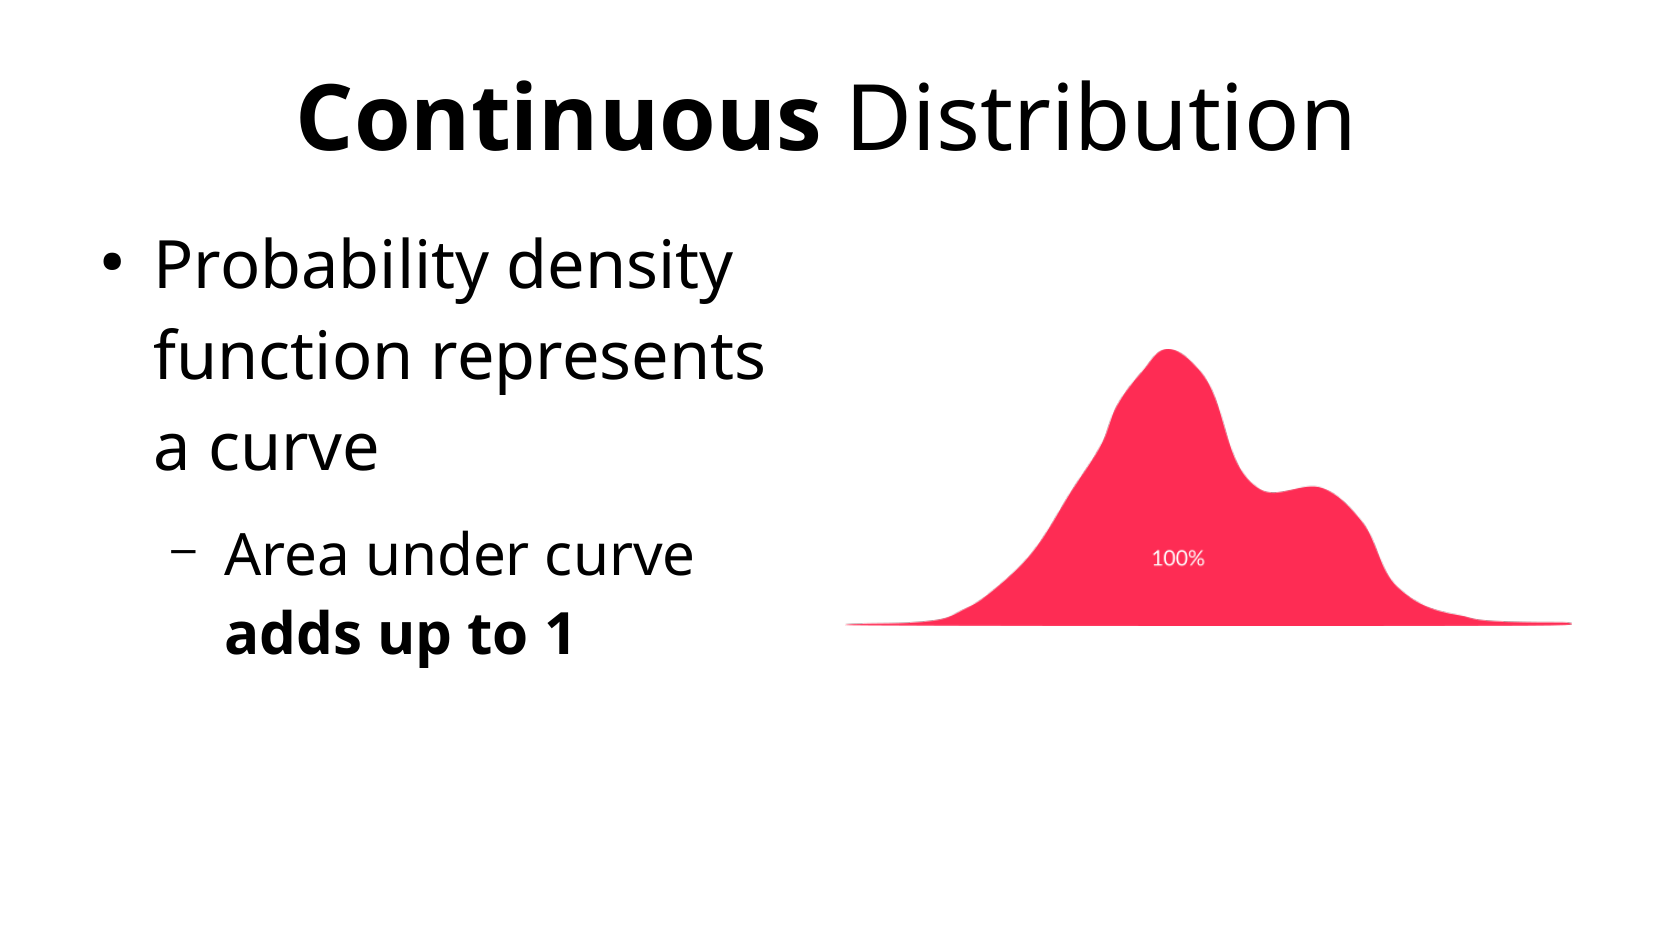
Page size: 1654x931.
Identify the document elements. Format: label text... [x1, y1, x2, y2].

list Probability density function represents a curve Area under curve adds up to 1 [82, 217, 809, 758]
title Continuous Distribution [82, 37, 1571, 193]
picture [845, 349, 1572, 626]
